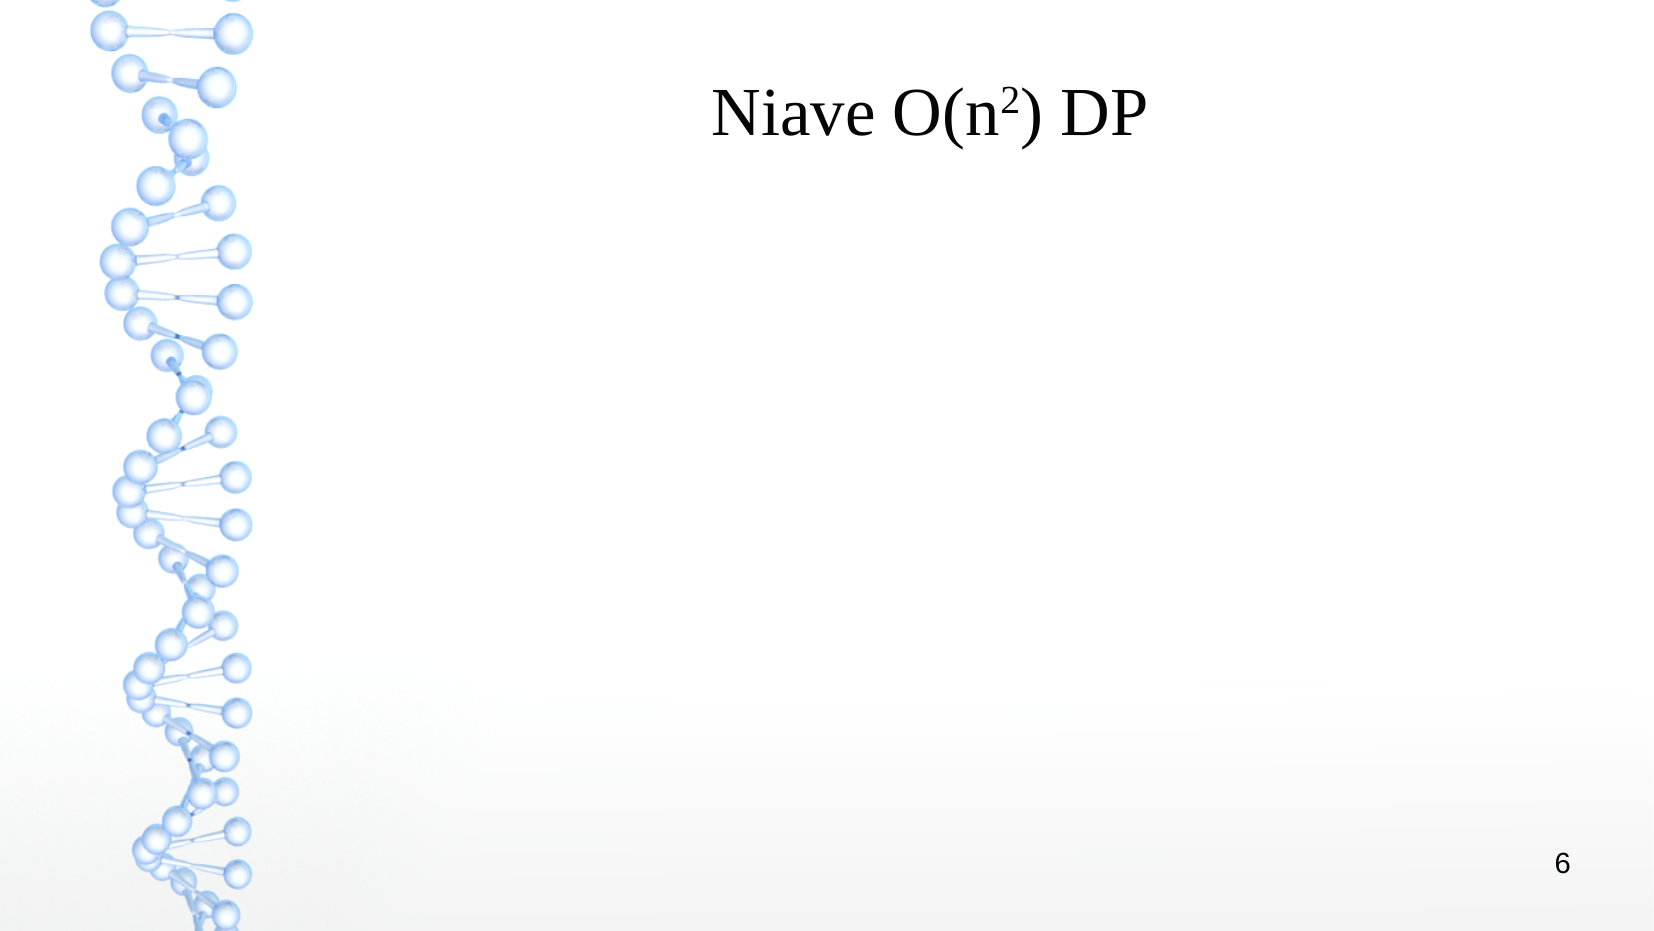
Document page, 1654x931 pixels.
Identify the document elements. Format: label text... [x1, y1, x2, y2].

title Niave O(n2) DP [265, 35, 1595, 189]
picture [0, 0, 1654, 931]
